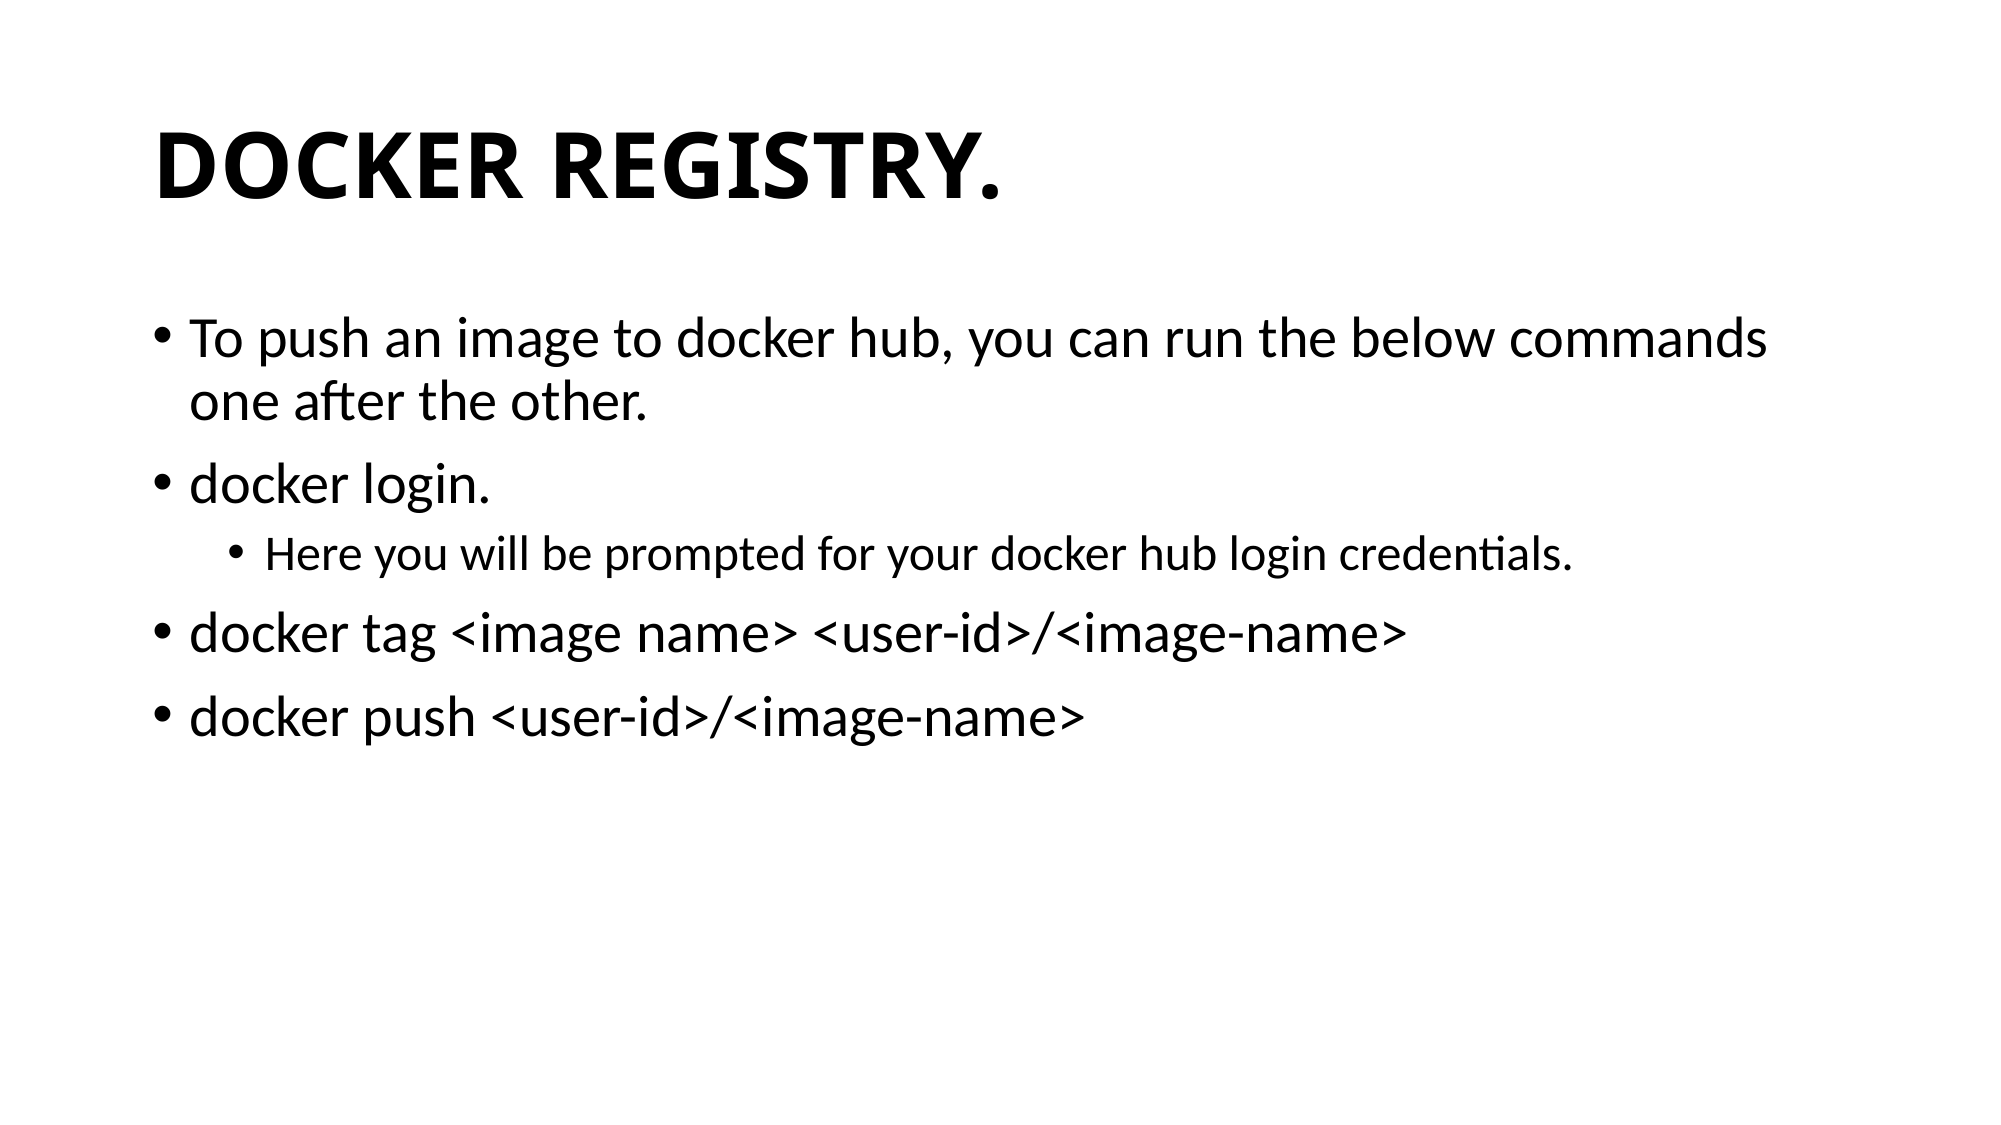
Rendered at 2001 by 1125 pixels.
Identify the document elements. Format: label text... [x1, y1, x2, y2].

title DOCKER REGISTRY. [137, 59, 1863, 278]
list To push an image to docker hub, you can run the below commands one after the other. docker login. Here you will be prompted for your docker hub login credentials. docker tag <image name> <user-id>/<image-name> docker push <user-id>/<image-name> [137, 299, 1863, 1014]
